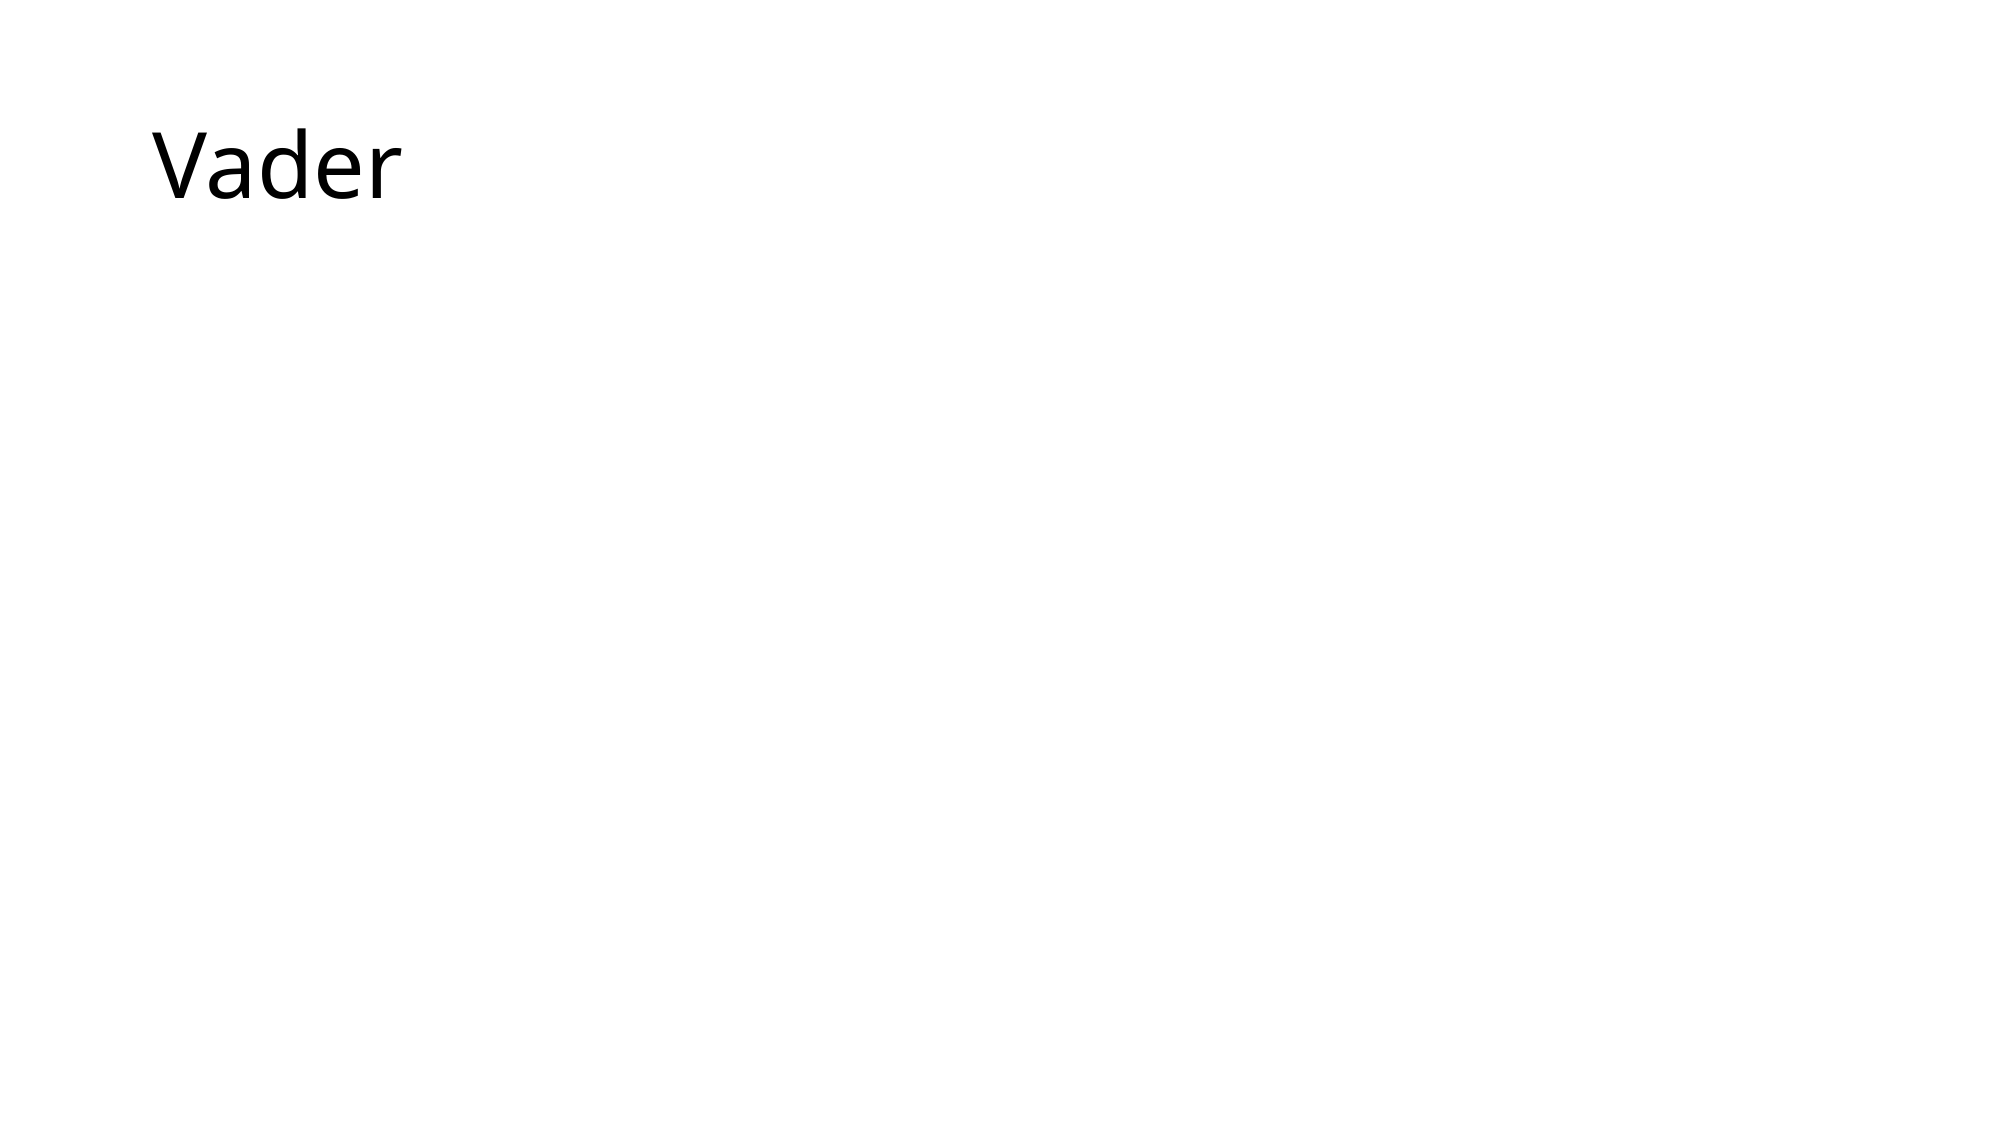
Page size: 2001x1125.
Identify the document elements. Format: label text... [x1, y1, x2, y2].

title Vader [137, 59, 1863, 278]
